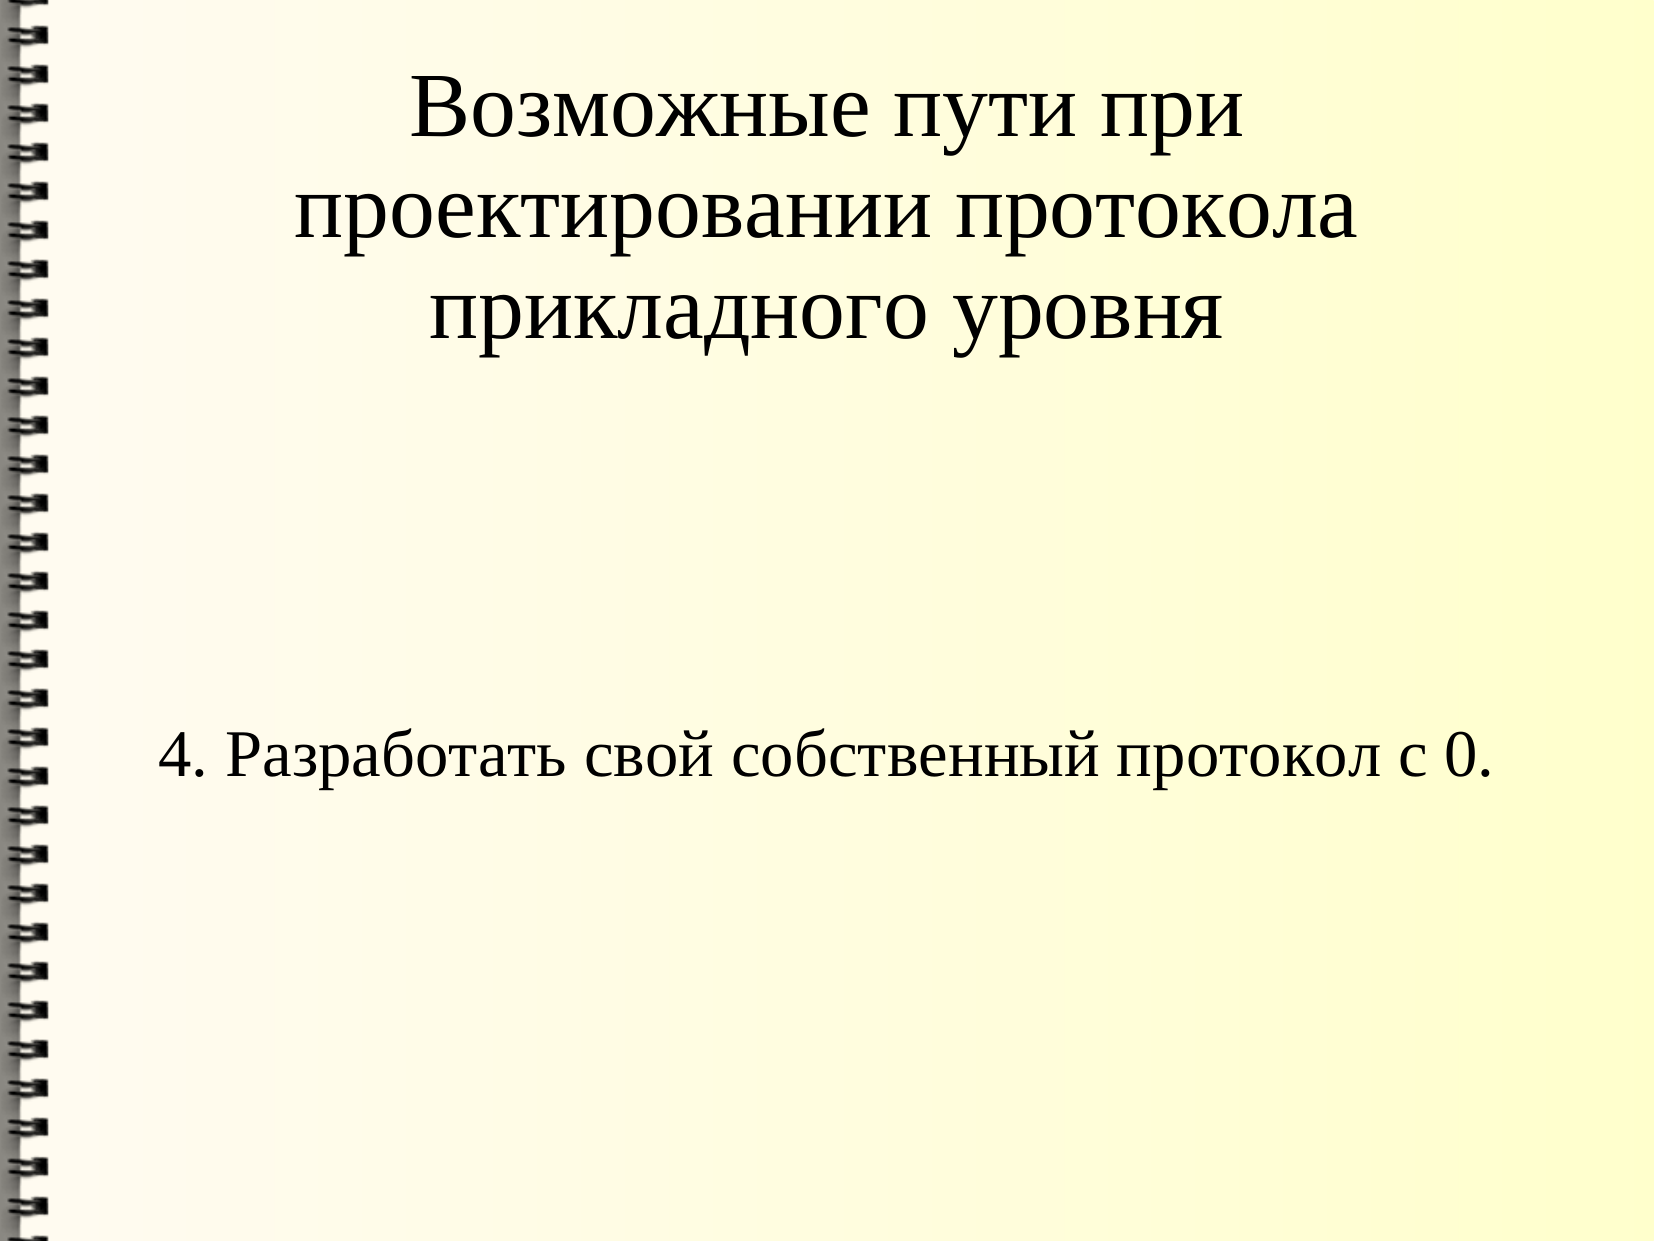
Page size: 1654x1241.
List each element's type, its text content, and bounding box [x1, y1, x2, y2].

subtitle 4. Разработать свой собственный протокол с 0. [121, 344, 1534, 1164]
title Возможные пути при проектировании протокола прикладного уровня [121, 54, 1534, 344]
picture [0, 0, 1654, 1241]
